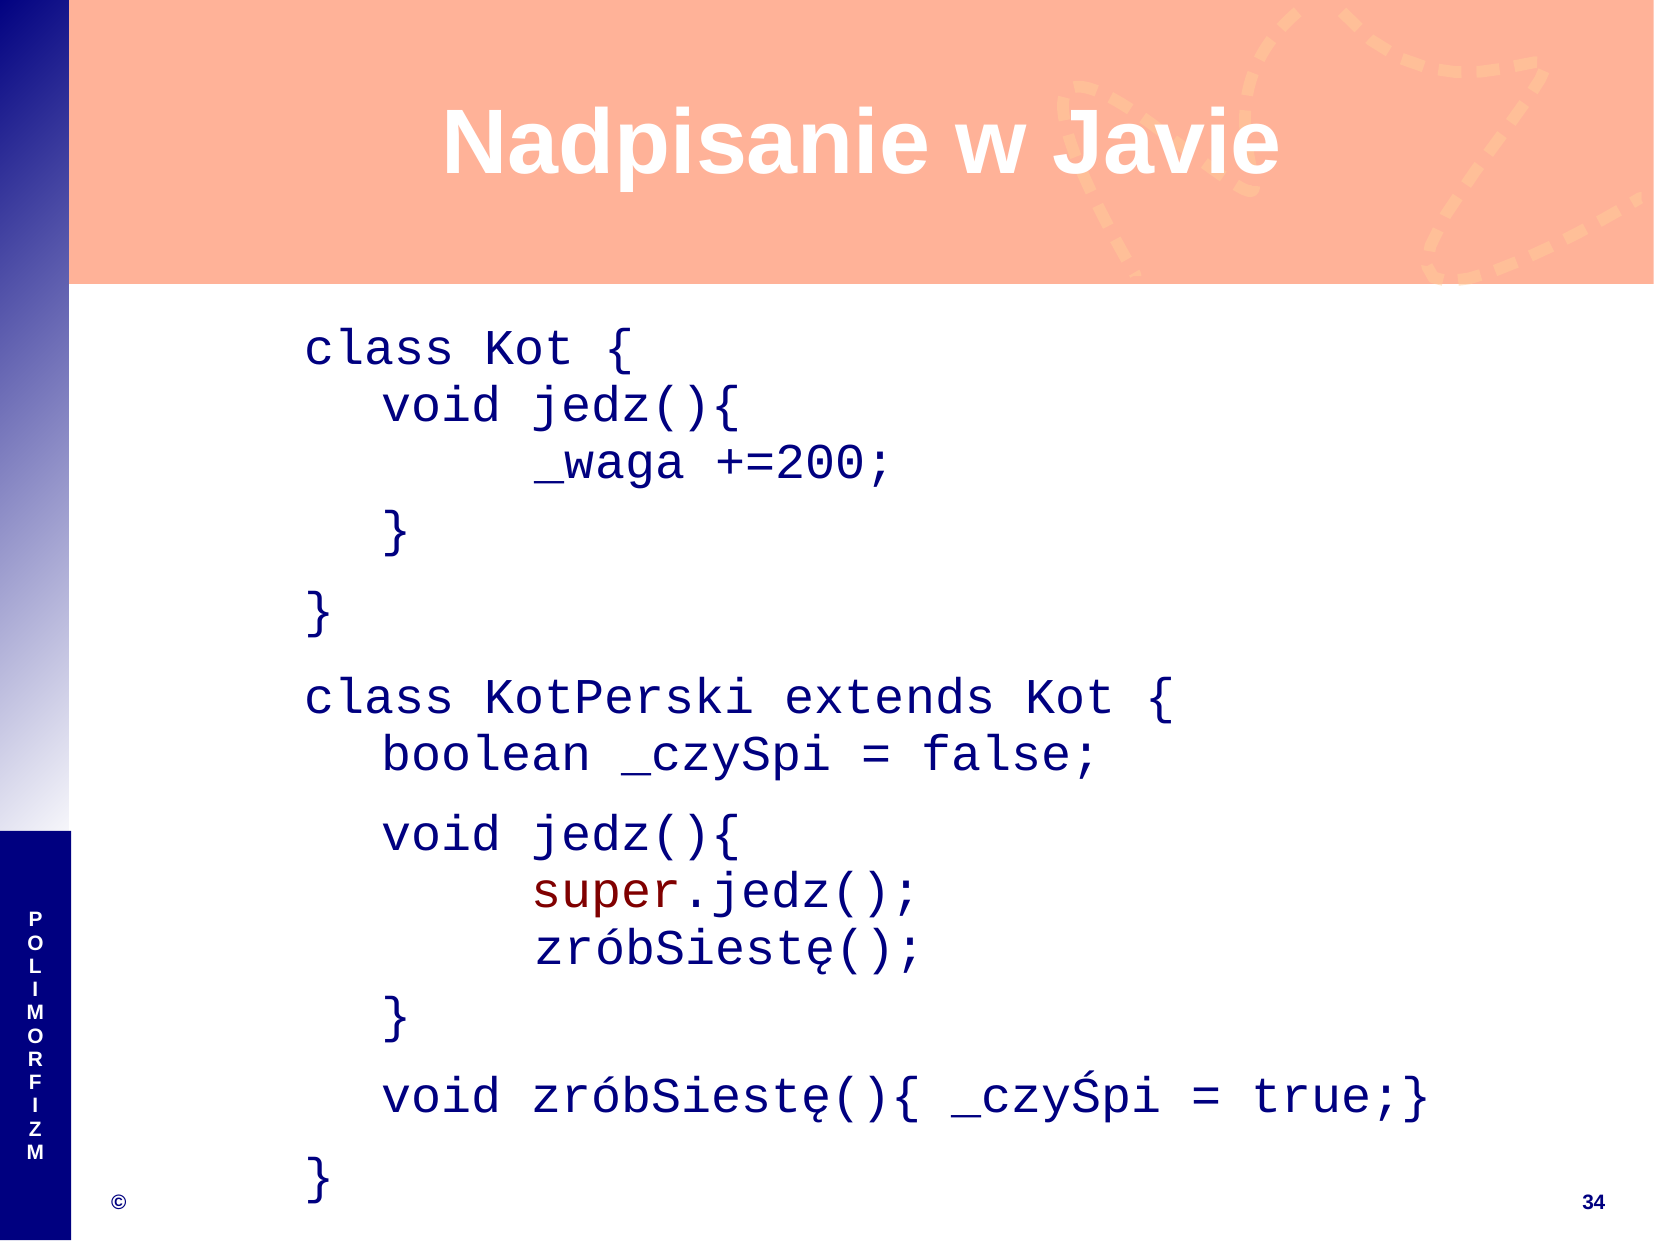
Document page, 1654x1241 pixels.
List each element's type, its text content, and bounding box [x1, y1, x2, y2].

text_box P O L I M O R F I Z M [0, 830, 71, 1241]
list class Kot { void jedz(){ _waga +=200; } } class KotPerski extends Kot { boolean _czySpi = false; void jedz(){ super.jedz(); zróbSiestę(); } void zróbSiestę(){ _czyŚpi = true;} } [287, 323, 1538, 1209]
title Nadpisanie w Javie [108, 37, 1617, 246]
